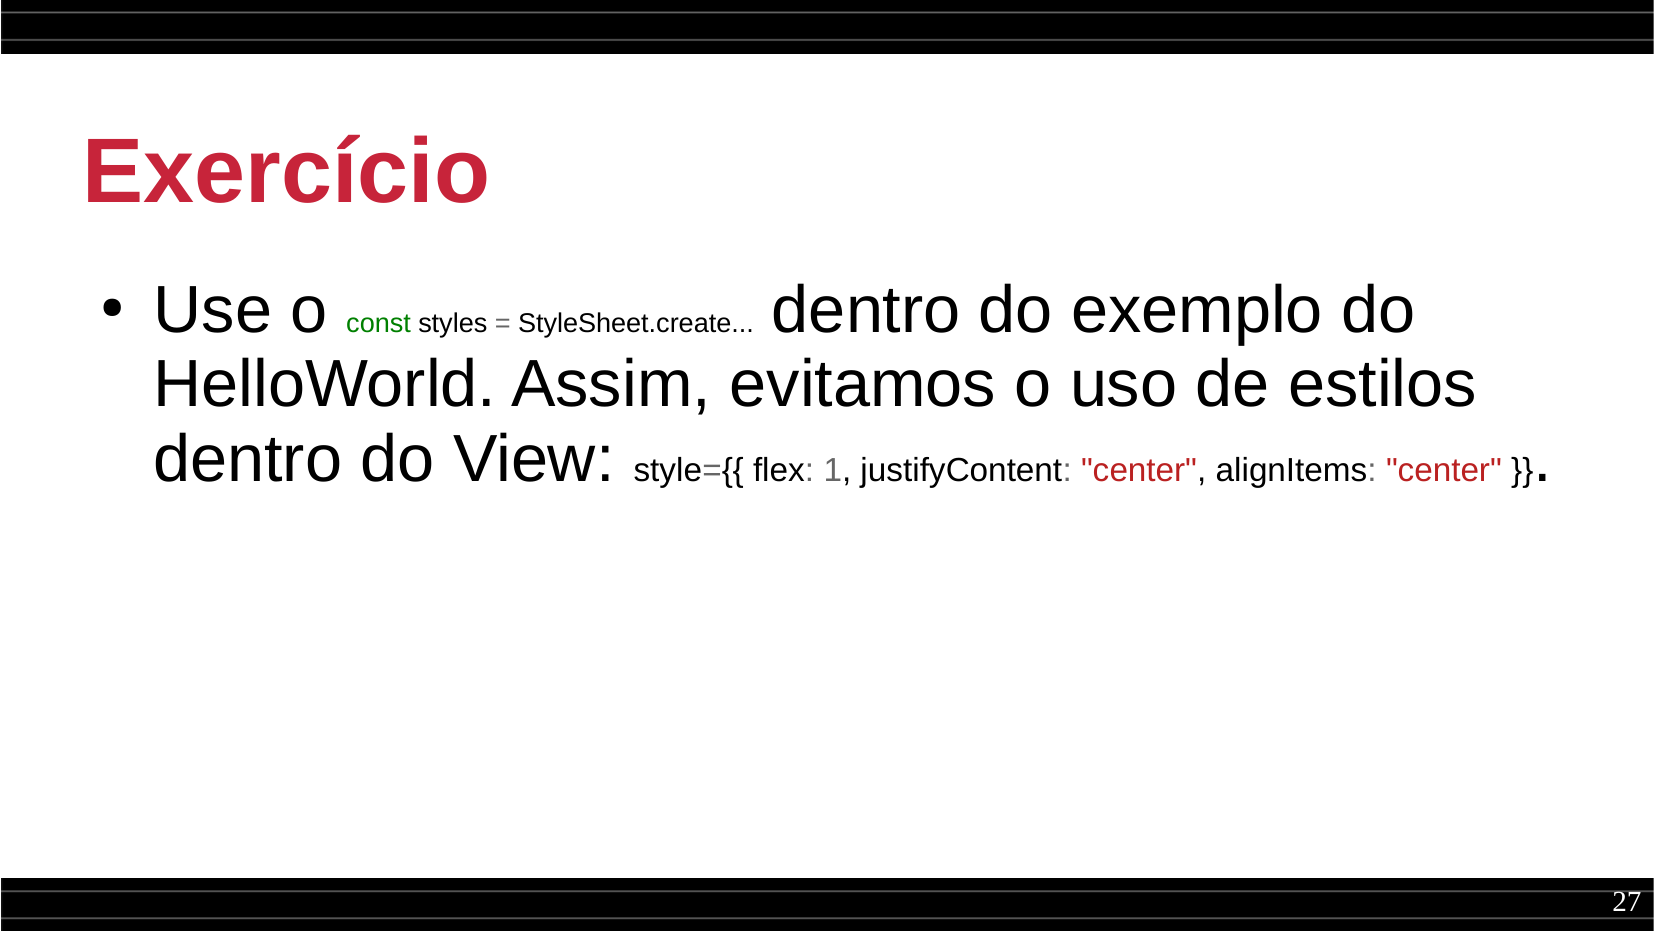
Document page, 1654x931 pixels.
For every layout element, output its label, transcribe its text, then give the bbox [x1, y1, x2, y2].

title Exercício [82, 92, 1571, 249]
list Use o const styles = StyleSheet.create... dentro do exemplo do HelloWorld. Assim, evitamos o uso de estilos dentro do View: style={{ flex: 1, justifyContent: "center", alignItems: "center" }}. [82, 271, 1571, 758]
picture [1, 0, 1654, 54]
picture [1, 878, 1654, 931]
